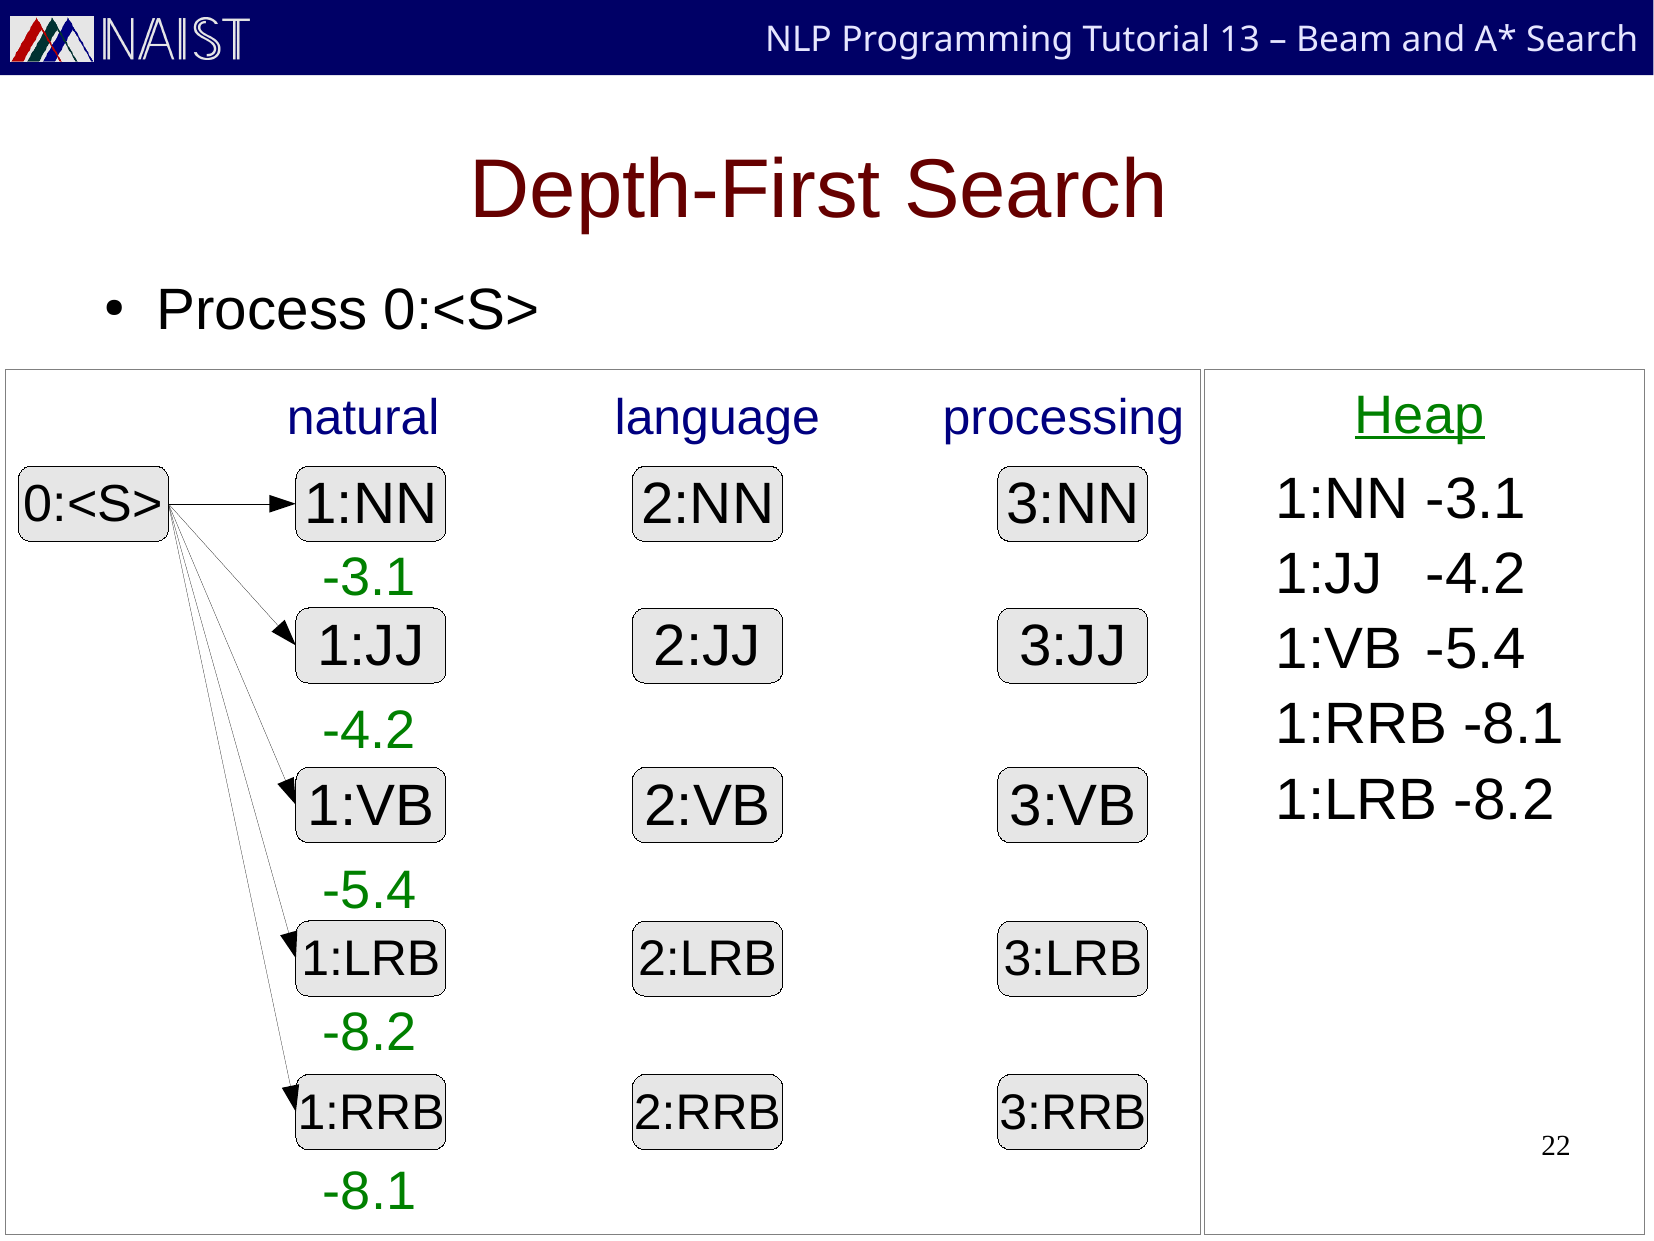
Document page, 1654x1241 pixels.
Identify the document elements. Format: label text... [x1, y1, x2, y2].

text_box 1:JJ -4.2 [1261, 533, 1542, 608]
text_box 2:JJ [632, 608, 783, 684]
text_box 1:JJ [295, 607, 446, 684]
text_box 1:VB -5.4 [1261, 608, 1542, 683]
text_box 2:LRB [632, 921, 783, 997]
text_box 0:<S> [18, 466, 169, 542]
list Process 0:<S> [86, 276, 1575, 342]
text_box 1:VB [295, 767, 446, 843]
text_box 3:LRB [997, 921, 1148, 997]
text_box -5.4 [308, 851, 432, 928]
text_box -4.2 [308, 692, 432, 768]
title Depth-First Search [75, 92, 1564, 285]
text_box Heap [1339, 376, 1500, 453]
text_box 3:RRB [997, 1074, 1148, 1150]
text_box -3.1 [307, 538, 432, 615]
text_box 2:RRB [632, 1074, 783, 1150]
text_box 2:NN [632, 466, 783, 542]
text_box 1:RRB [295, 1074, 446, 1150]
text_box 1:NN [295, 466, 446, 542]
text_box natural language processing [201, 381, 1200, 453]
text_box 1:NN -3.1 [1261, 457, 1542, 533]
picture [10, 16, 94, 62]
text_box 2:VB [632, 767, 783, 843]
text_box 3:VB [997, 767, 1148, 843]
text_box -8.2 [308, 993, 432, 1069]
text_box 1:LRB [295, 920, 446, 997]
text_box 3:NN [997, 466, 1148, 542]
text_box 3:JJ [997, 608, 1148, 684]
text_box 1:LRB -8.2 [1261, 764, 1570, 839]
text_box -8.1 [308, 1153, 432, 1229]
picture [102, 17, 251, 60]
text_box 1:RRB -8.1 [1261, 683, 1580, 764]
